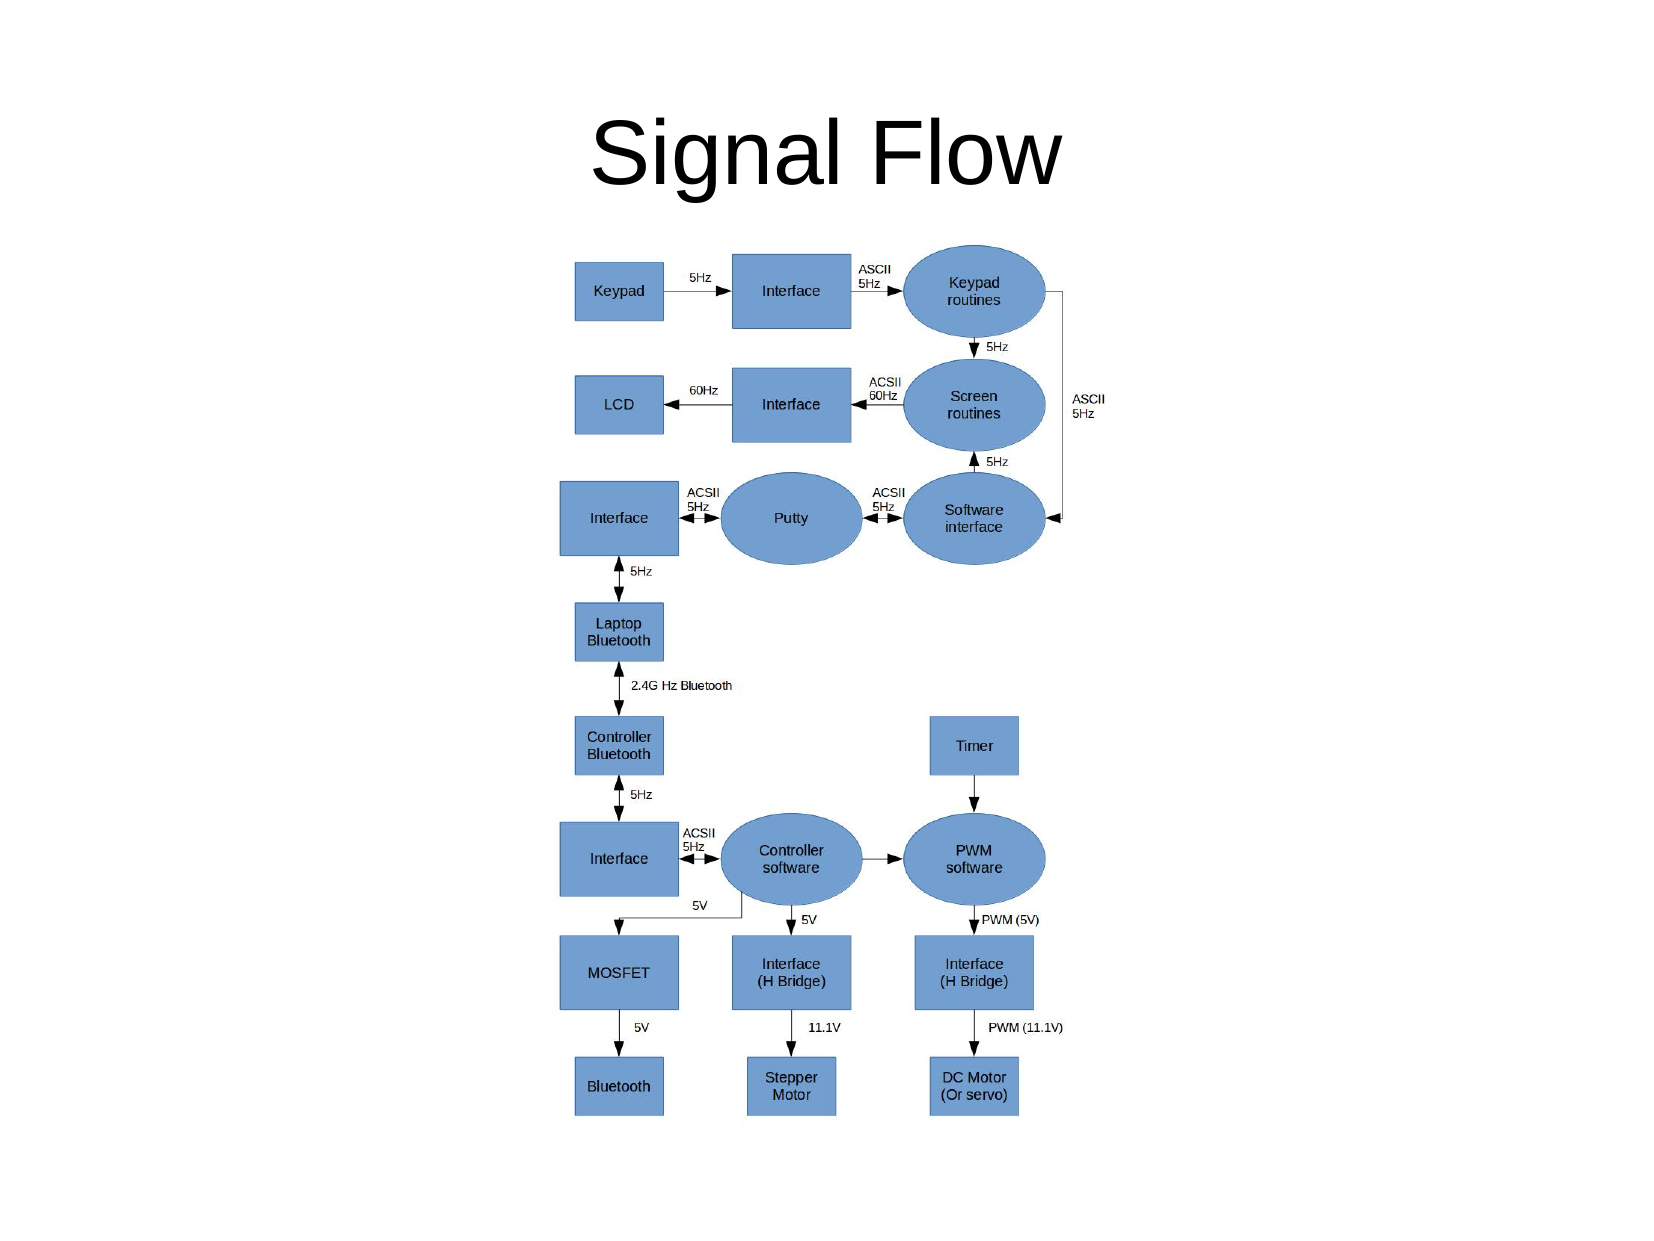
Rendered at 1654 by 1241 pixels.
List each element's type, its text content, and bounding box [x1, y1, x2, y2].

title Signal Flow [82, 49, 1571, 257]
picture [542, 236, 1112, 1134]
